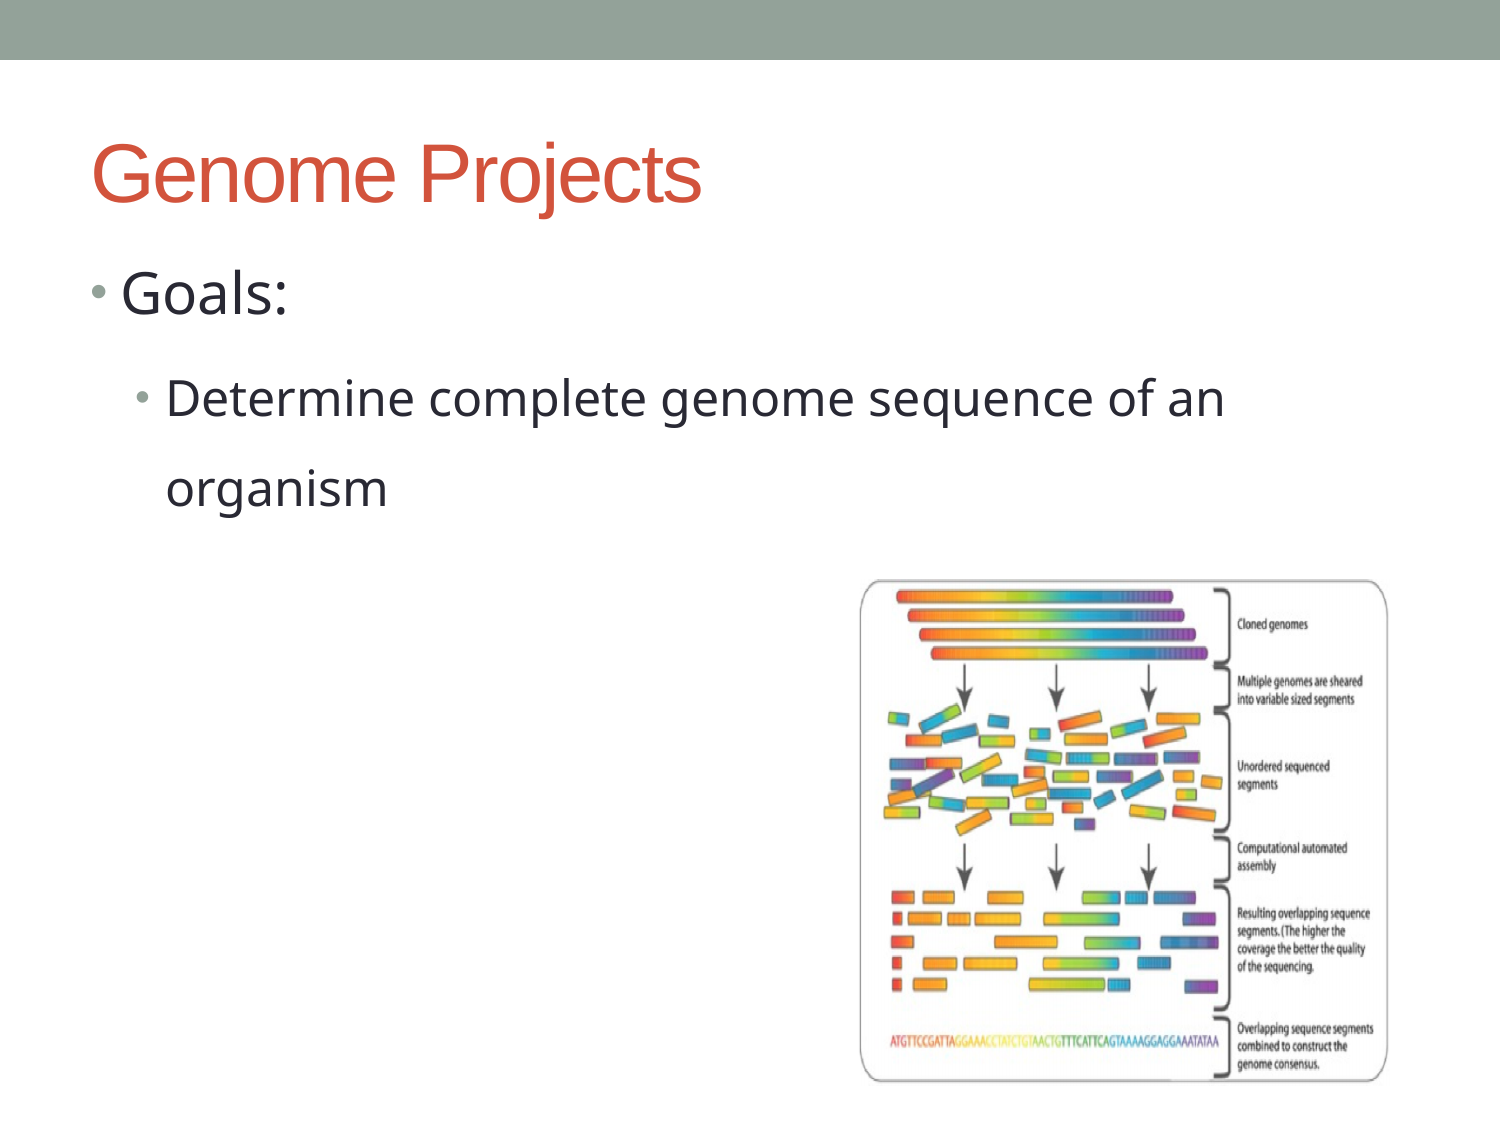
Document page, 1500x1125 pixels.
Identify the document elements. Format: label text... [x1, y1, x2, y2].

list Goals: Determine complete genome sequence of an organism [75, 214, 1425, 1015]
title Genome Projects [75, 87, 1425, 214]
picture [828, 559, 1425, 1125]
